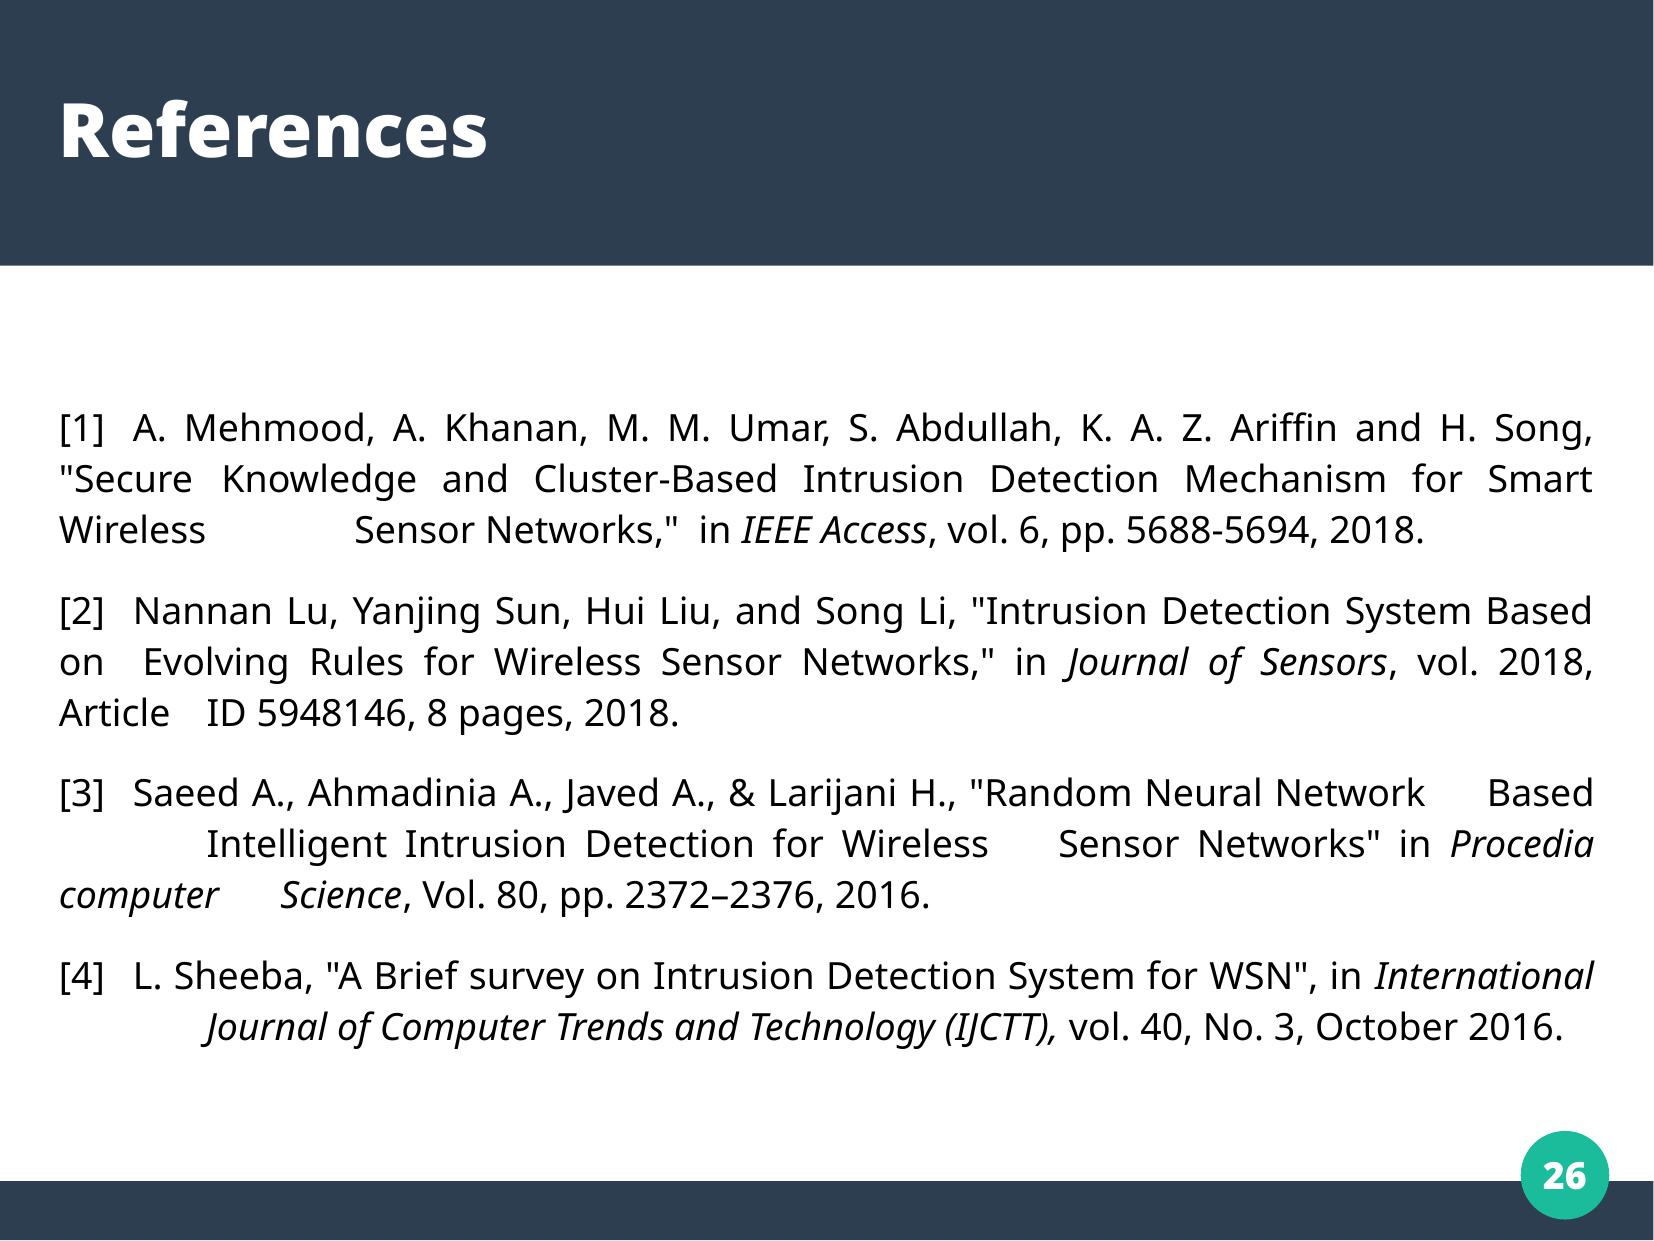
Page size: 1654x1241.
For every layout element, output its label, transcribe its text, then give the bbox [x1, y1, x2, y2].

title References [59, 49, 1595, 207]
list [1] A. Mehmood, A. Khanan, M. M. Umar, S. Abdullah, K. A. Z. Ariffin and H. Song, "Secure Knowledge and Cluster-Based Intrusion Detection Mechanism for Smart Wireless Sensor Networks," in IEEE Access, vol. 6, pp. 5688-5694, 2018. [2] Nannan Lu, Yanjing Sun, Hui Liu, and Song Li, "Intrusion Detection System Based on Evolving Rules for Wireless Sensor Networks," in Journal of Sensors, vol. 2018, Article ID 5948146, 8 pages, 2018. [3] Saeed A., Ahmadinia A., Javed A., & Larijani H., "Random Neural Network Based Intelligent Intrusion Detection for Wireless Sensor Networks" in Procedia computer Science, Vol. 80, pp. 2372–2376, 2016. [4] L. Sheeba, "A Brief survey on Intrusion Detection System for WSN", in International Journal of Computer Trends and Technology (IJCTT), vol. 40, No. 3, October 2016. [59, 401, 1595, 1229]
